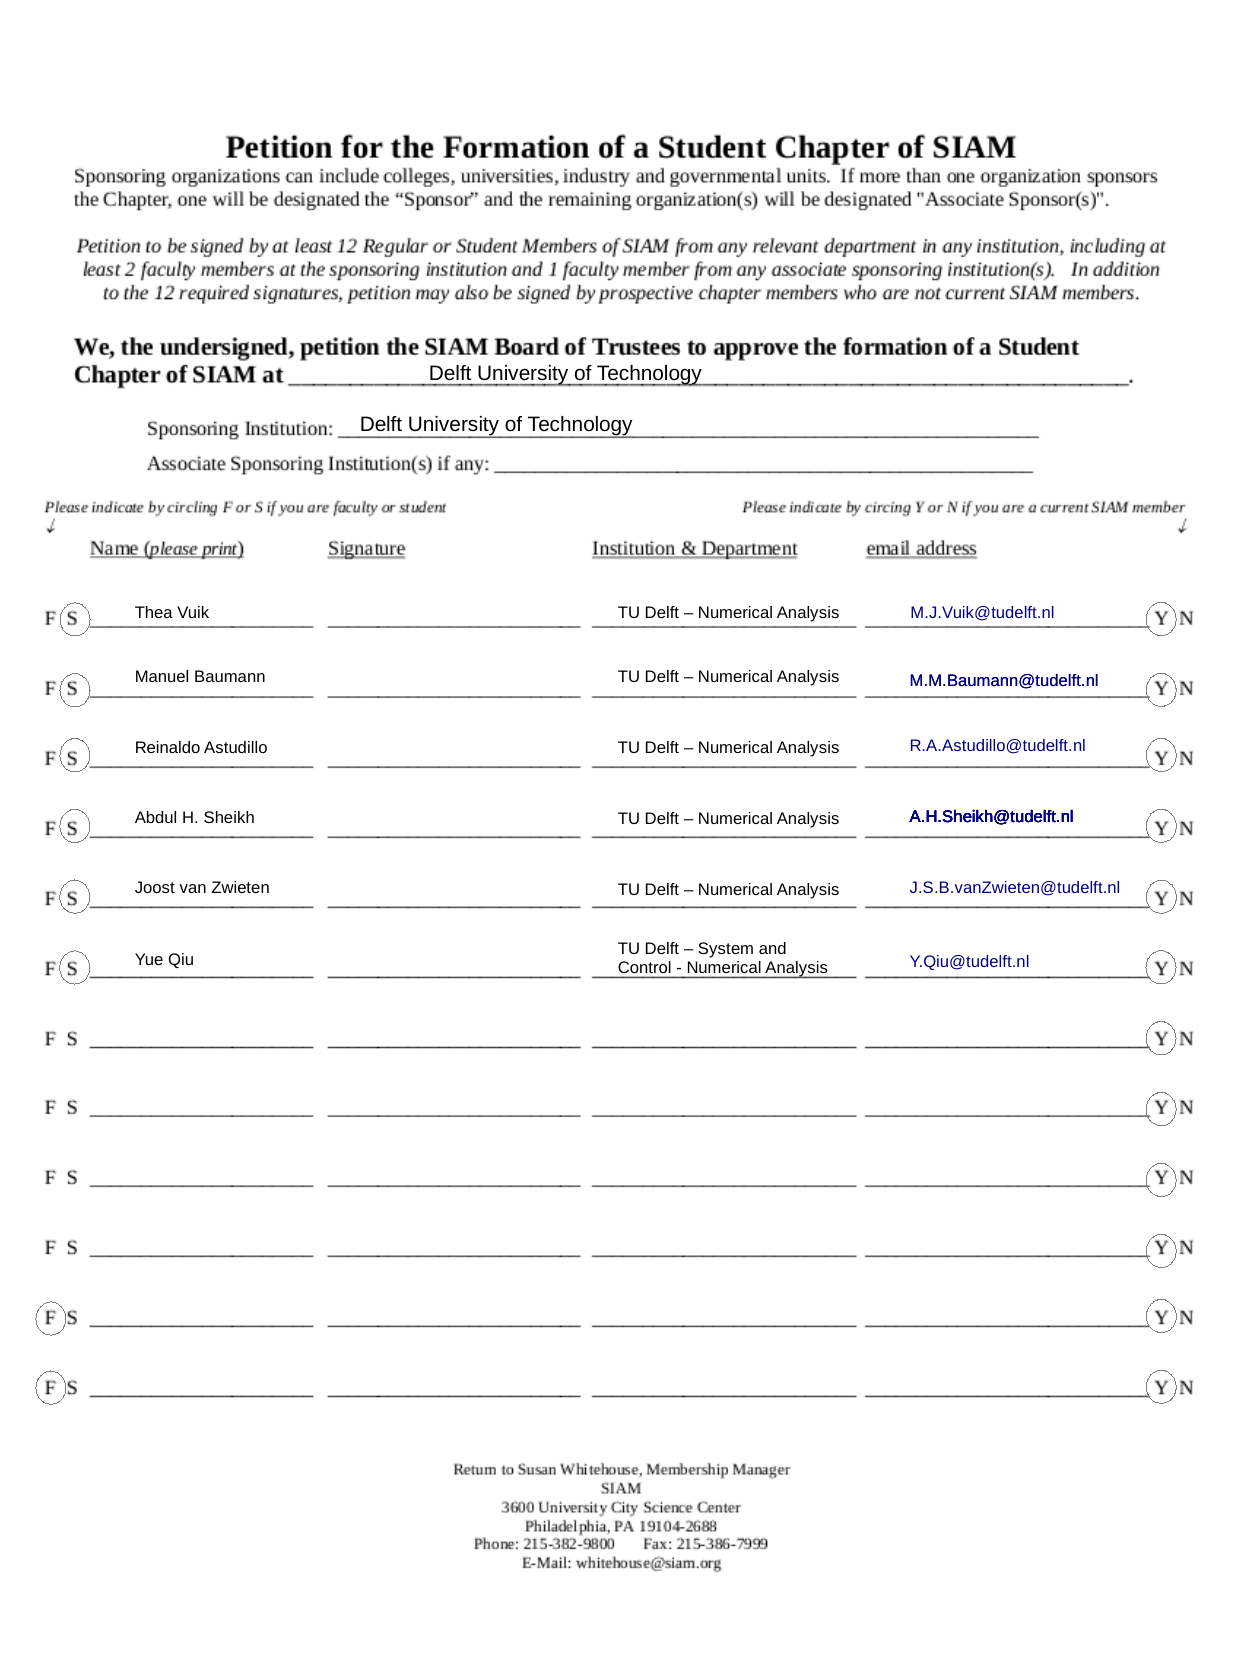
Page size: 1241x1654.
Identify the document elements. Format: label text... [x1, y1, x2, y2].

text_box TU Delft – Numerical Analysis [603, 801, 859, 836]
picture [1, 25, 1241, 1631]
text_box A.H.Sheikh@tudelft.nl [894, 800, 1124, 853]
text_box Thea Vuik [120, 596, 226, 631]
text_box Manuel Baumann [120, 660, 316, 694]
text_box TU Delft – Numerical Analysis [603, 660, 859, 694]
text_box Joost van Zwieten [120, 871, 316, 906]
text_box R.A.Astudillo@tudelft.nl [894, 729, 1124, 782]
text_box Delft University of Technology [414, 354, 955, 393]
text_box Delft University of Technology [345, 405, 886, 444]
text_box TU Delft – Numerical Analysis [603, 730, 859, 765]
text_box M.M.Baumann@tudelft.nl [894, 664, 1124, 717]
text_box Abdul H. Sheikh [120, 800, 316, 835]
text_box J.S.B.vanZwieten@tudelft.nl [894, 871, 1141, 924]
text_box TU Delft – System and Control - Numerical Analysis [603, 931, 859, 985]
text_box TU Delft – Numerical Analysis [603, 596, 859, 631]
text_box TU Delft – Numerical Analysis [603, 872, 859, 907]
text_box M.J.Vuik@tudelft.nl [895, 596, 1081, 631]
text_box Y.Qiu@tudelft.nl [894, 945, 1141, 998]
text_box Yue Qiu [120, 942, 316, 976]
text_box Reinaldo Astudillo [120, 731, 316, 766]
